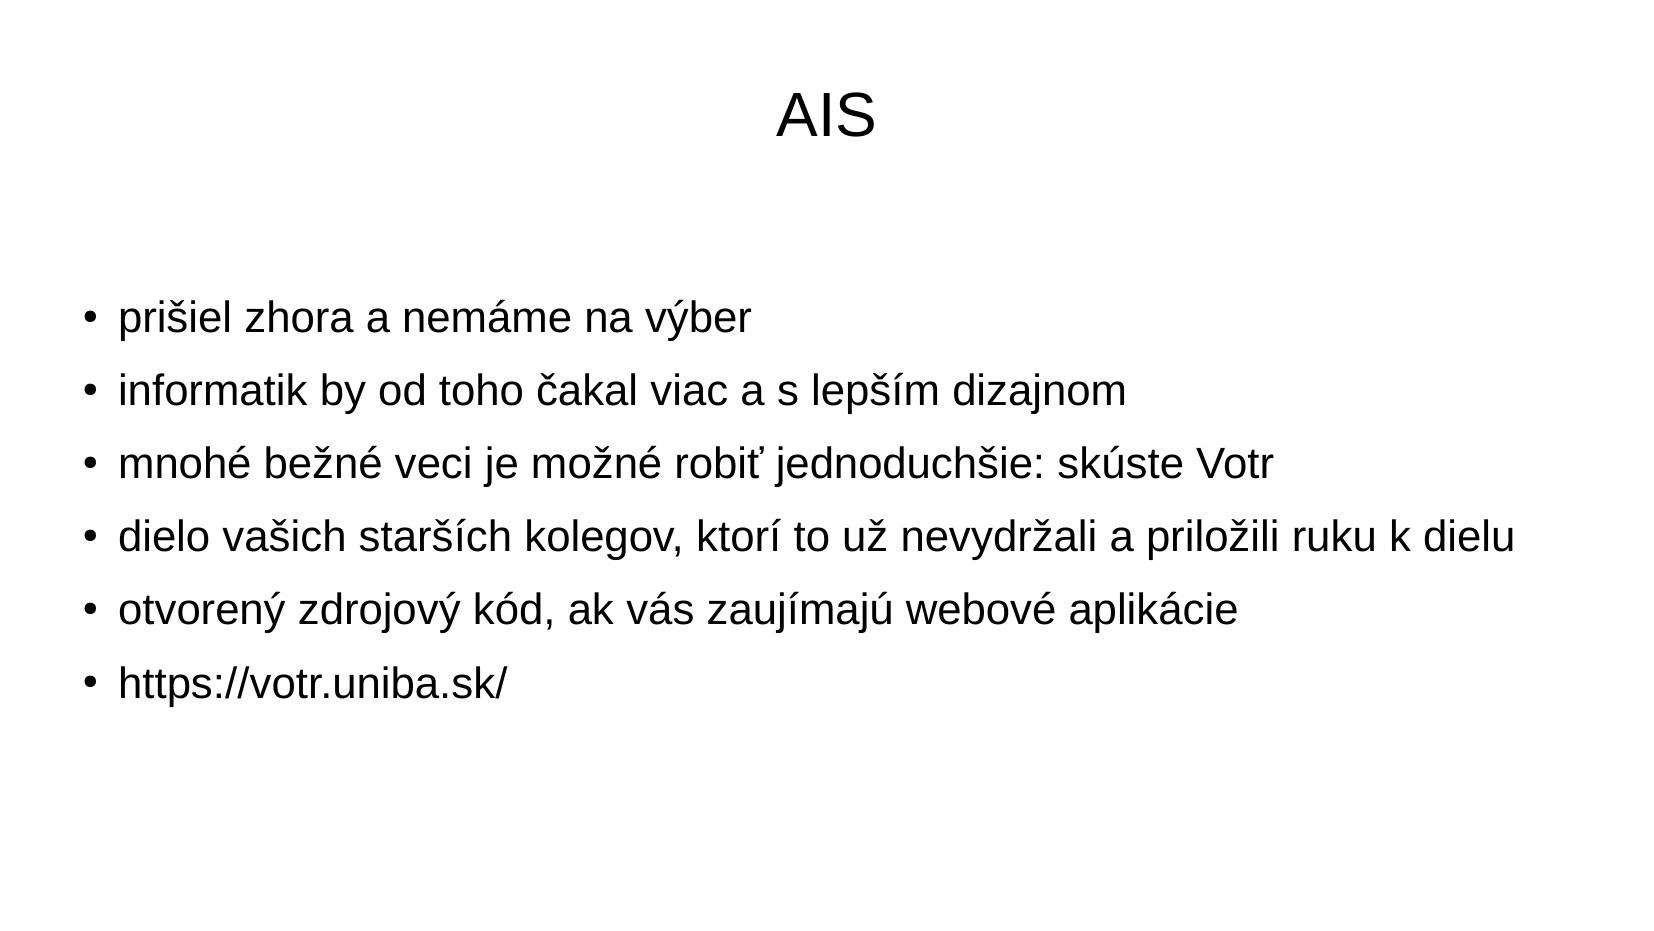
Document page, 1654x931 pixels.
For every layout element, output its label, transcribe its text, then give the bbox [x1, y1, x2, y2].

title AIS [82, 37, 1571, 193]
subtitle prišiel zhora a nemáme na výber informatik by od toho čakal viac a s lepším dizajnom mnohé bežné veci je možné robiť jednoduchšie: skúste Votr dielo vašich starších kolegov, ktorí to už nevydržali a priložili ruku k dielu otvorený zdrojový kód, ak vás zaujímajú webové aplikácie https://votr.uniba.sk/ [82, 218, 1571, 758]
